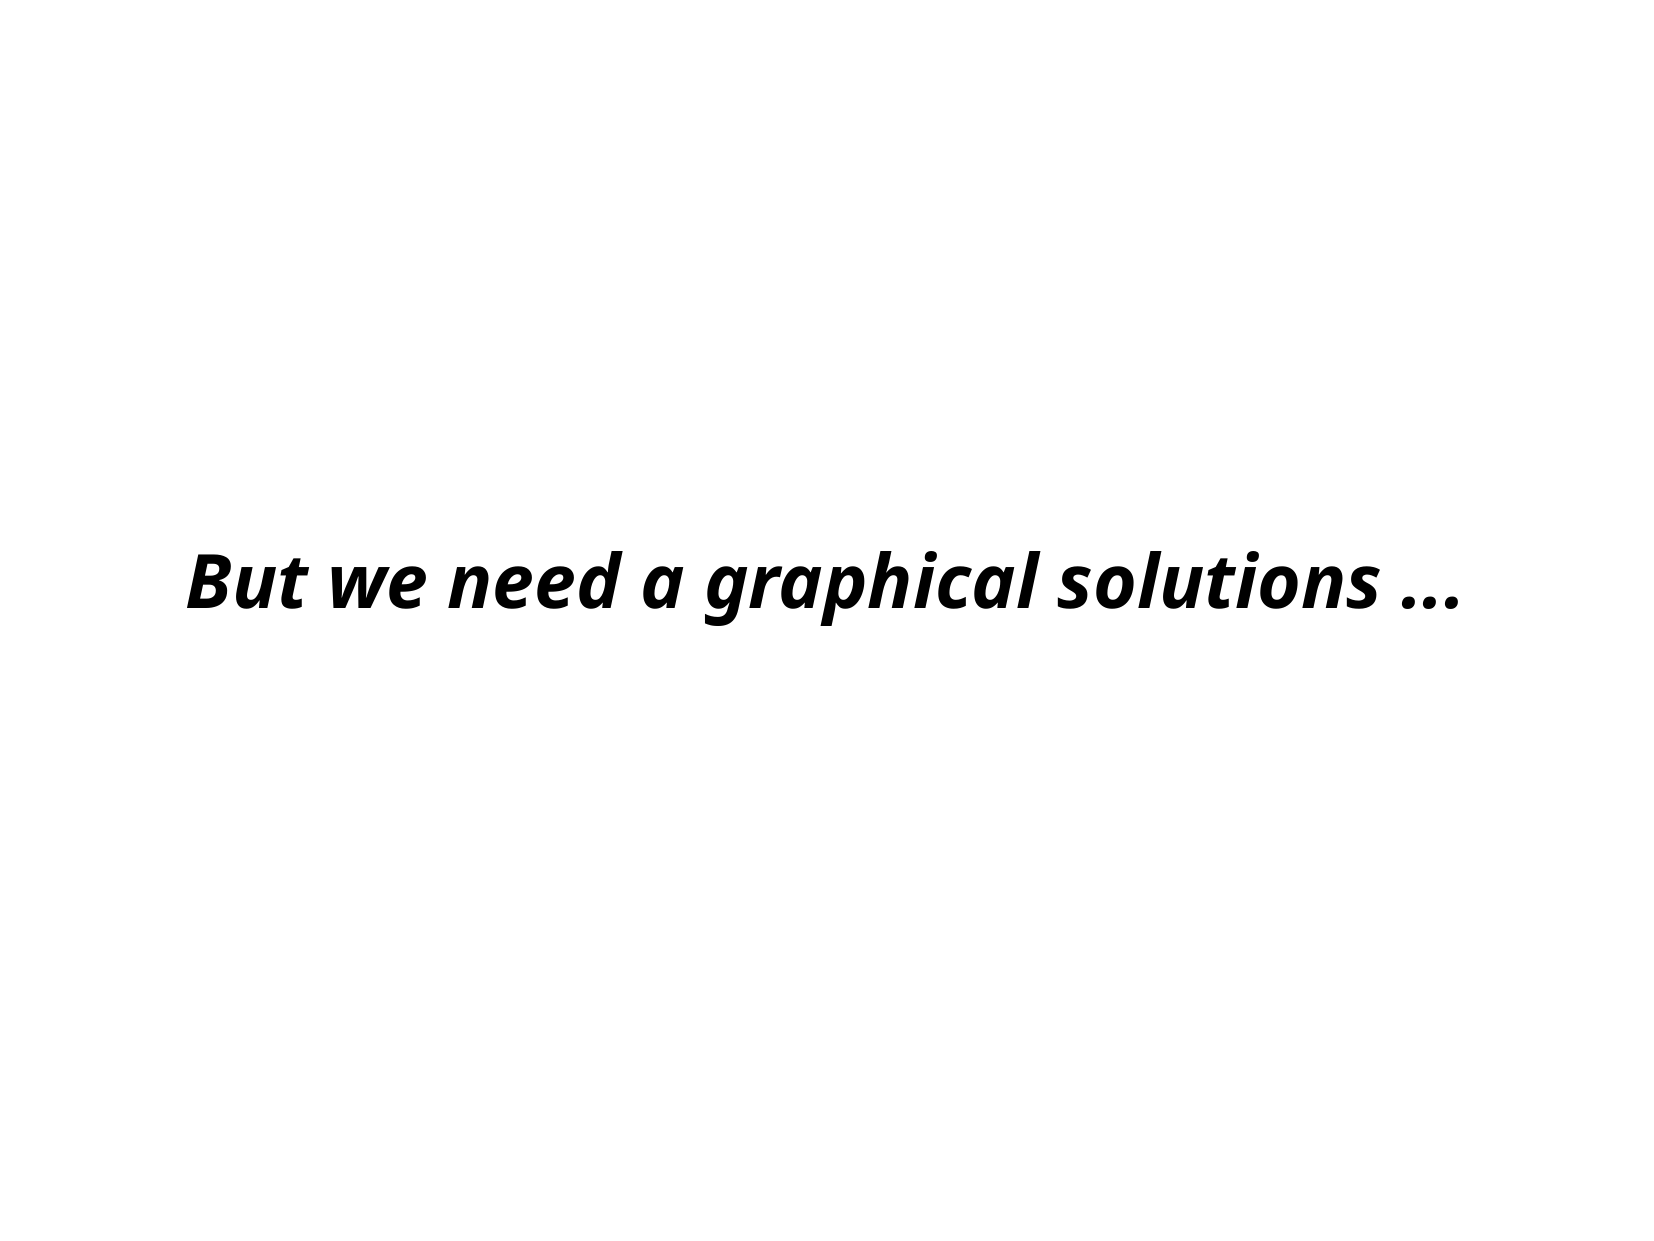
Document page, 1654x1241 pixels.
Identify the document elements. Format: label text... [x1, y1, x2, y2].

subtitle But we need a graphical solutions ... [82, 49, 1571, 1109]
